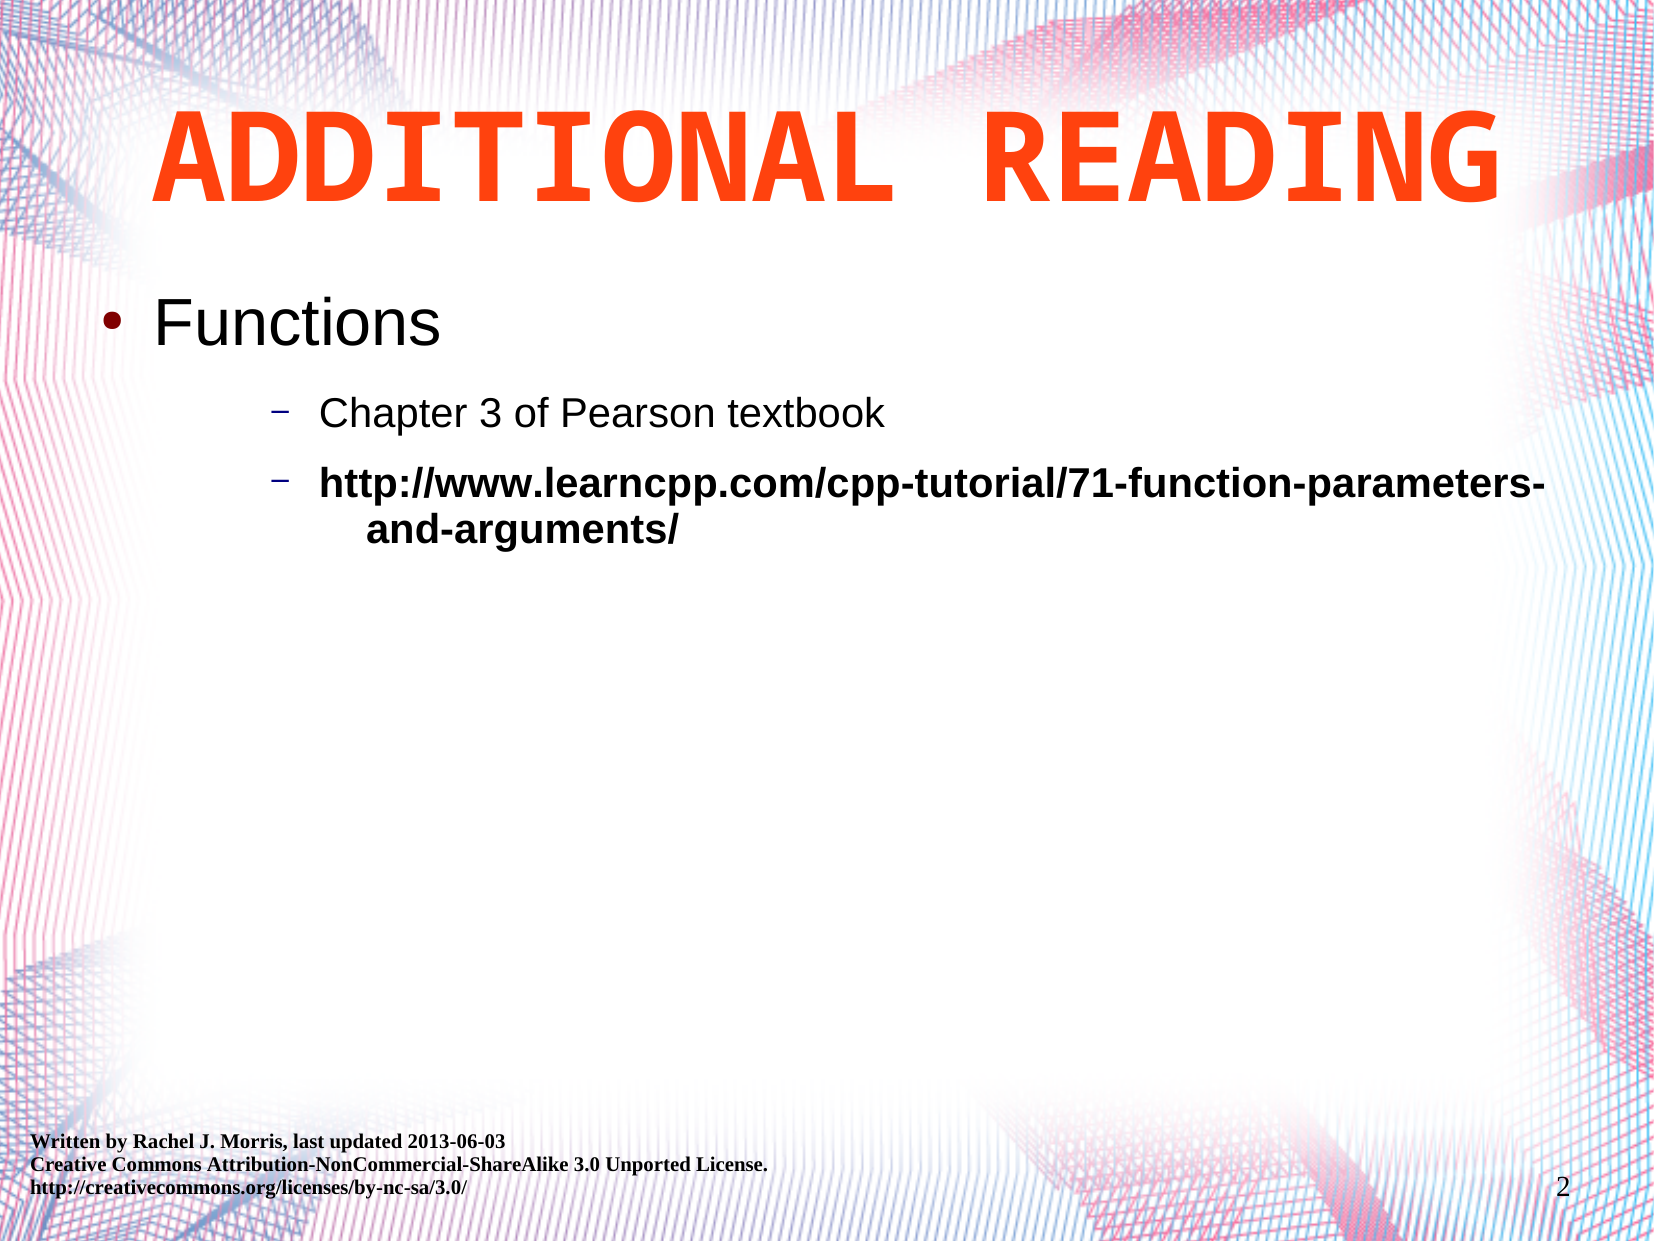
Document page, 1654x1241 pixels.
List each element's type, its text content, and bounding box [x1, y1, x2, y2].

picture [0, 0, 1654, 1241]
title ADDITIONAL READING [82, 49, 1571, 257]
list Functions Chapter 3 of Pearson textbook http://www.learncpp.com/cpp-tutorial/71-function-parameters-and-arguments/ [82, 285, 1571, 955]
